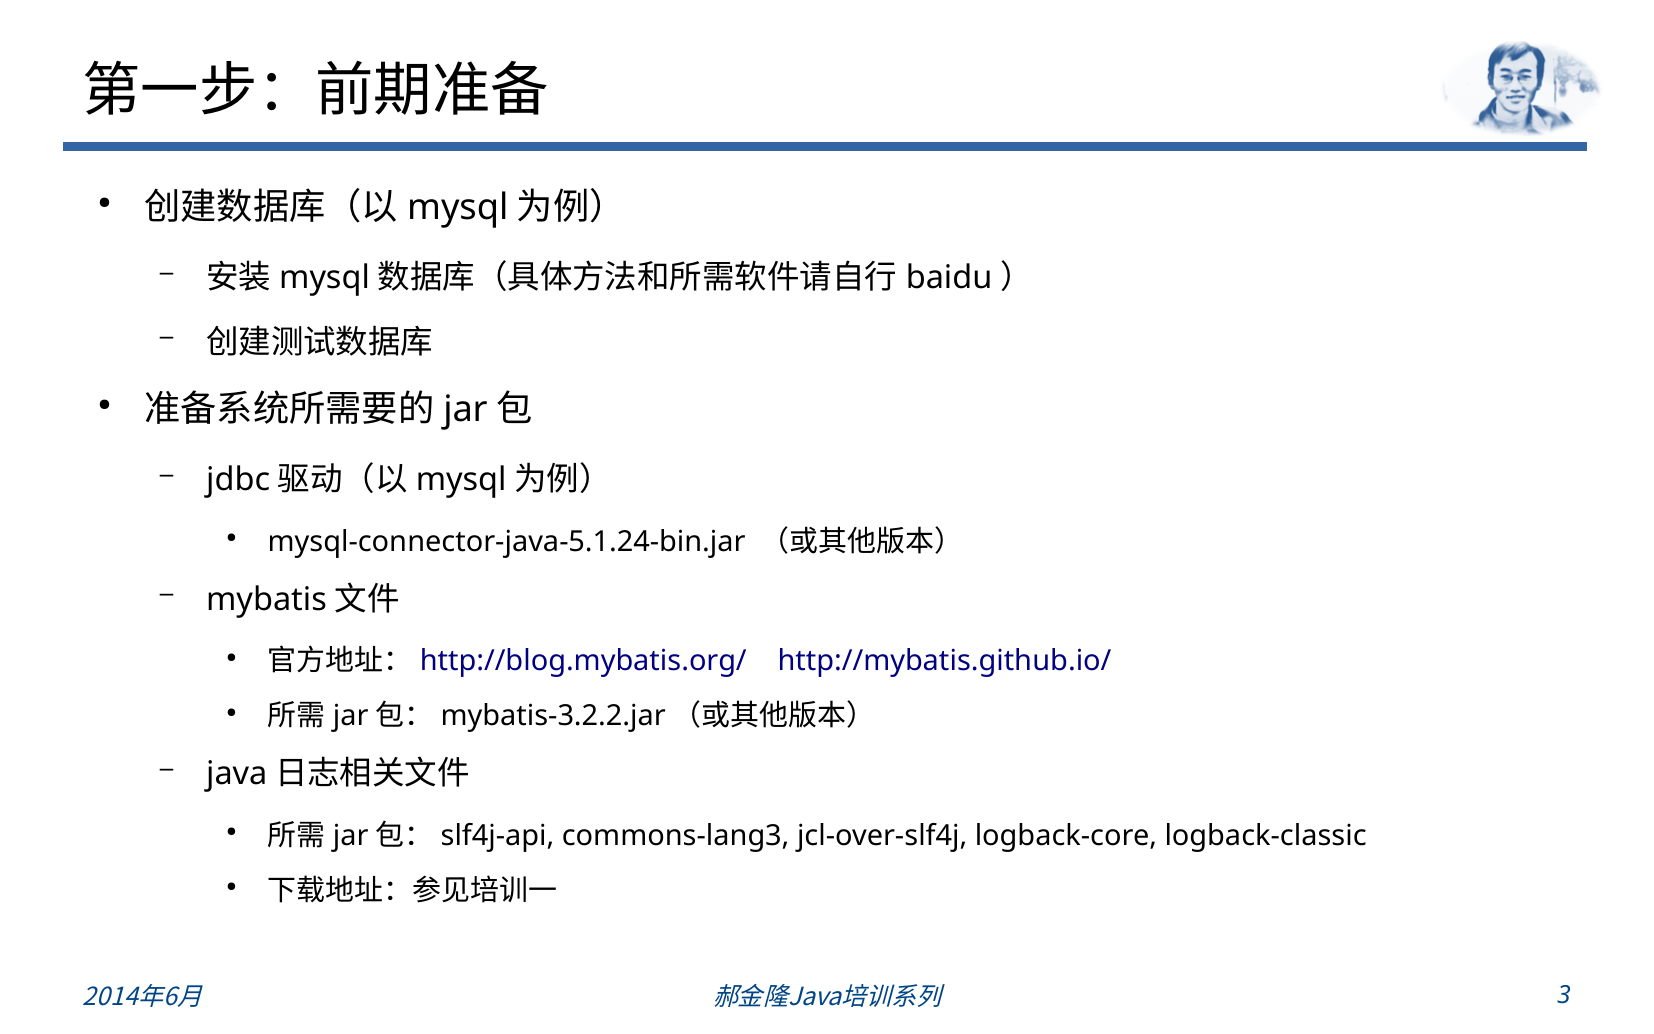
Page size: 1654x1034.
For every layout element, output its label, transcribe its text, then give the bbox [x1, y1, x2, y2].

list 创建数据库（以mysql为例） 安装mysql数据库（具体方法和所需软件请自行baidu） 创建测试数据库 准备系统所需要的jar包 jdbc驱动（以mysql为例） mysql-connector-java-5.1.24-bin.jar （或其他版本） mybatis文件 官方地址：http://blog.mybatis.org/ http://mybatis.github.io/ 所需jar包：mybatis-3.2.2.jar（或其他版本） java日志相关文件 所需jar包：slf4j-api, commons-lang3, jcl-over-slf4j, logback-core, logback-classic 下载地址：参见培训一 [82, 177, 1571, 910]
title 第一步：前期准备 [82, 41, 1571, 130]
picture [1440, 41, 1604, 136]
